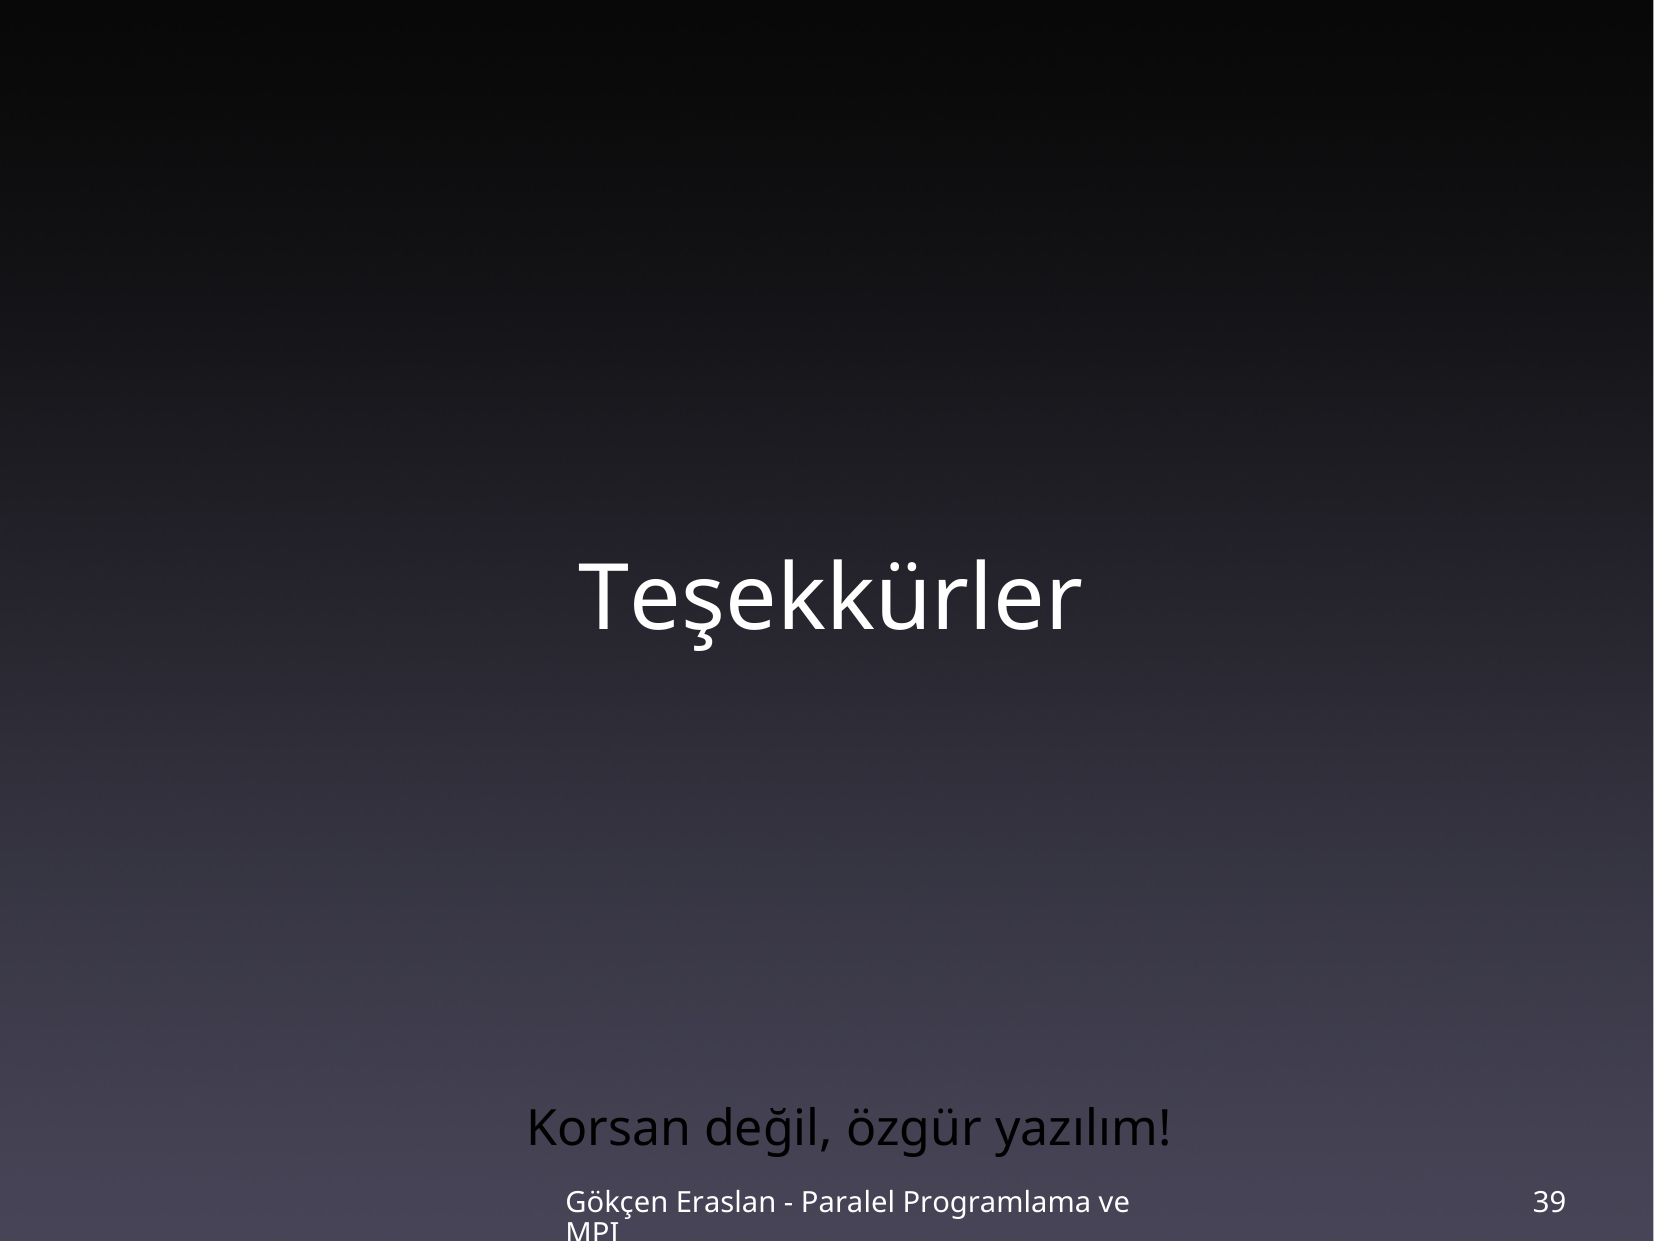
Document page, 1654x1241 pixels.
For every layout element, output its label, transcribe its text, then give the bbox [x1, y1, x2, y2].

title Teşekkürler [125, 490, 1538, 698]
picture [0, 0, 1654, 1241]
picture [570, 1226, 576, 1241]
picture [580, 1226, 586, 1241]
text_box Korsan değil, özgür yazılım! [527, 1093, 1222, 1150]
picture [596, 1224, 604, 1233]
